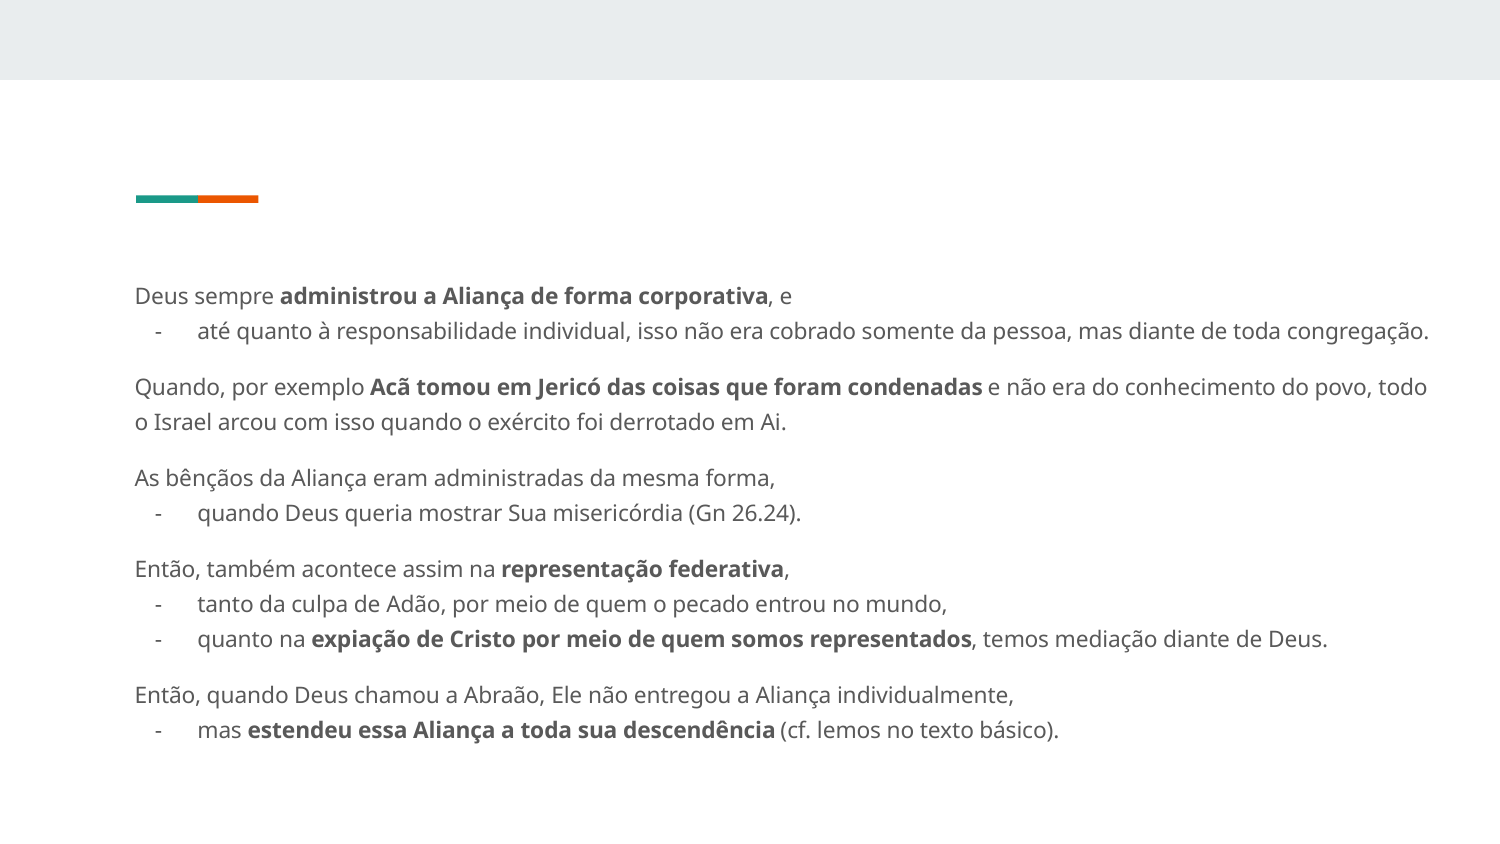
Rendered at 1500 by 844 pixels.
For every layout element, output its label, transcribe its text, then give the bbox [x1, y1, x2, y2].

list Deus sempre administrou a Aliança de forma corporativa, e até quanto à responsabilidade individual, isso não era cobrado somente da pessoa, mas diante de toda congregação. Quando, por exemplo Acã tomou em Jericó das coisas que foram condenadas e não era do conhecimento do povo, todo o Israel arcou com isso quando o exército foi derrotado em Ai. As bênçãos da Aliança eram administradas da mesma forma, quando Deus queria mostrar Sua misericórdia (Gn 26.24). Então, também acontece assim na representação federativa, tanto da culpa de Adão, por meio de quem o pecado entrou no mundo, quanto na expiação de Cristo por meio de quem somos representados, temos mediação diante de Deus. Então, quando Deus chamou a Abraão, Ele não entregou a Aliança individualmente, mas estendeu essa Aliança a toda sua descendência (cf. lemos no texto básico). [119, 209, 1446, 797]
